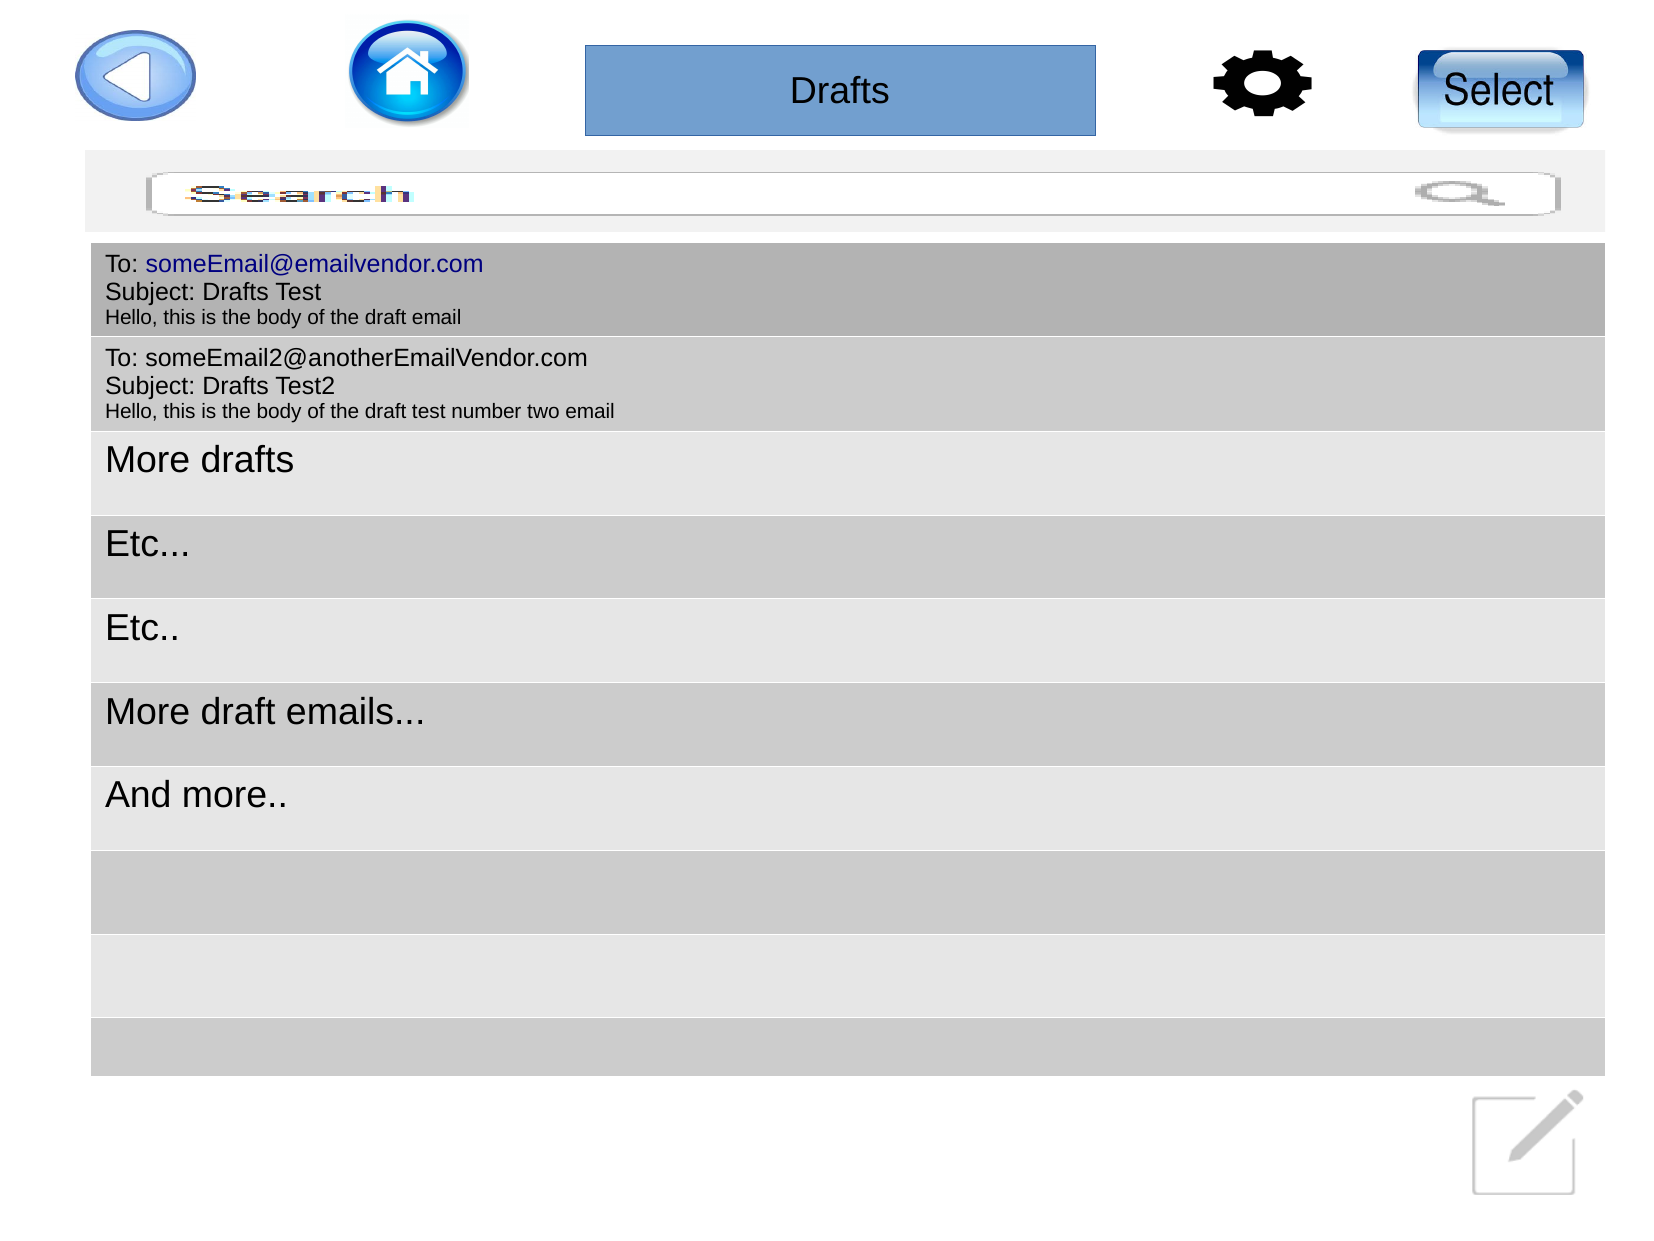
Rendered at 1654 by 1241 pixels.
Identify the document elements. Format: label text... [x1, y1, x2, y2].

picture [75, 30, 196, 121]
table_cell Etc... [91, 516, 1605, 598]
picture [345, 14, 469, 128]
picture [1410, 45, 1591, 136]
table_cell [91, 935, 1605, 1017]
table_cell And more.. [91, 767, 1605, 850]
table_cell Etc.. [91, 599, 1605, 682]
picture [1189, 30, 1336, 128]
table_cell [91, 851, 1605, 934]
table_cell More drafts [91, 432, 1605, 515]
table_cell More draft emails... [91, 683, 1605, 766]
picture [1425, 1079, 1636, 1201]
text_box Drafts [585, 45, 1096, 136]
table_cell [91, 1018, 1605, 1076]
table_cell To: someEmail2@anotherEmailVendor.com Subject: Drafts Test2 Hello, this is the body of the draft test number two email [91, 337, 1605, 431]
table_header To: someEmail@emailvendor.com Subject: Drafts Test Hello, this is the body of the draft email [91, 243, 1605, 336]
picture [85, 150, 1606, 232]
